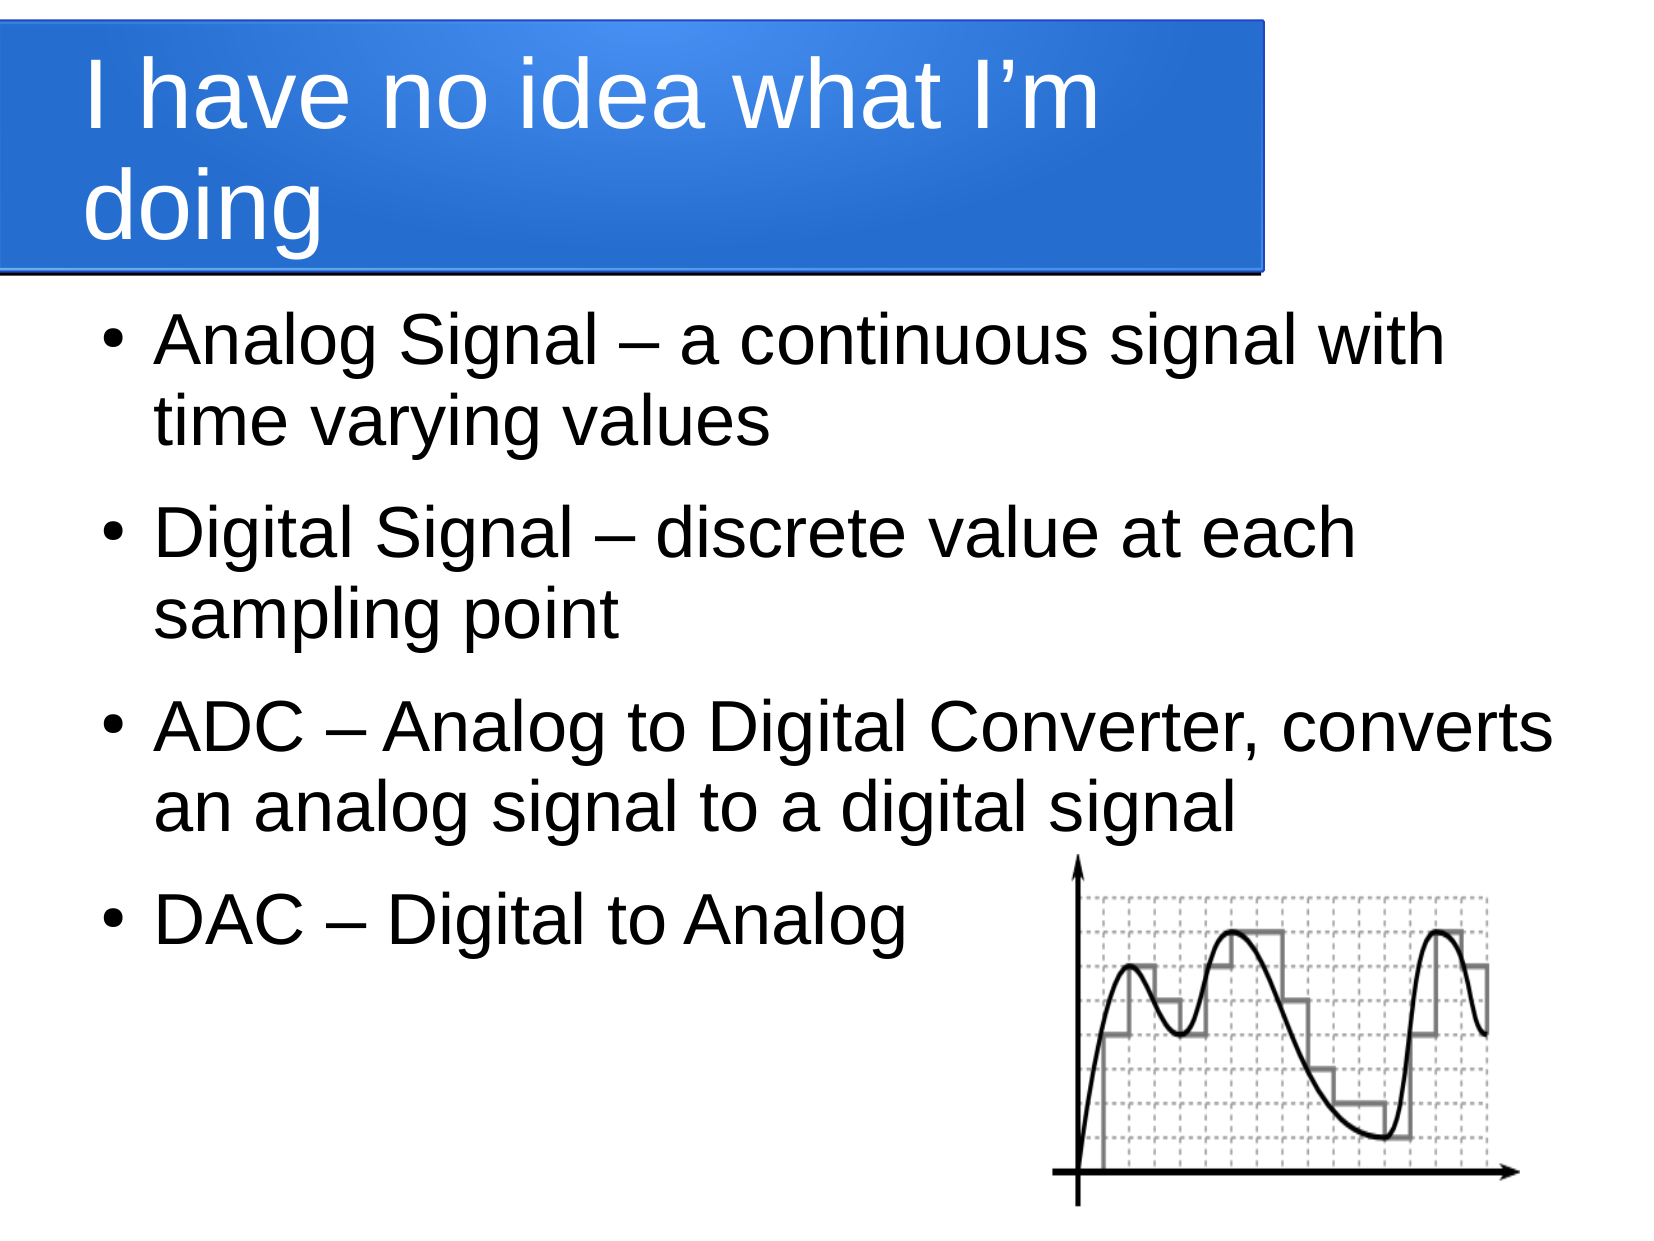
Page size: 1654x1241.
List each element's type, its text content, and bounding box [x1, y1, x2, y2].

title I have no idea what I’m doing [82, 2, 1235, 297]
list Analog Signal – a continuous signal with time varying values Digital Signal – discrete value at each sampling point ADC – Analog to Digital Converter, converts an analog signal to a digital signal DAC – Digital to Analog [82, 299, 1571, 1019]
picture [1050, 854, 1520, 1210]
